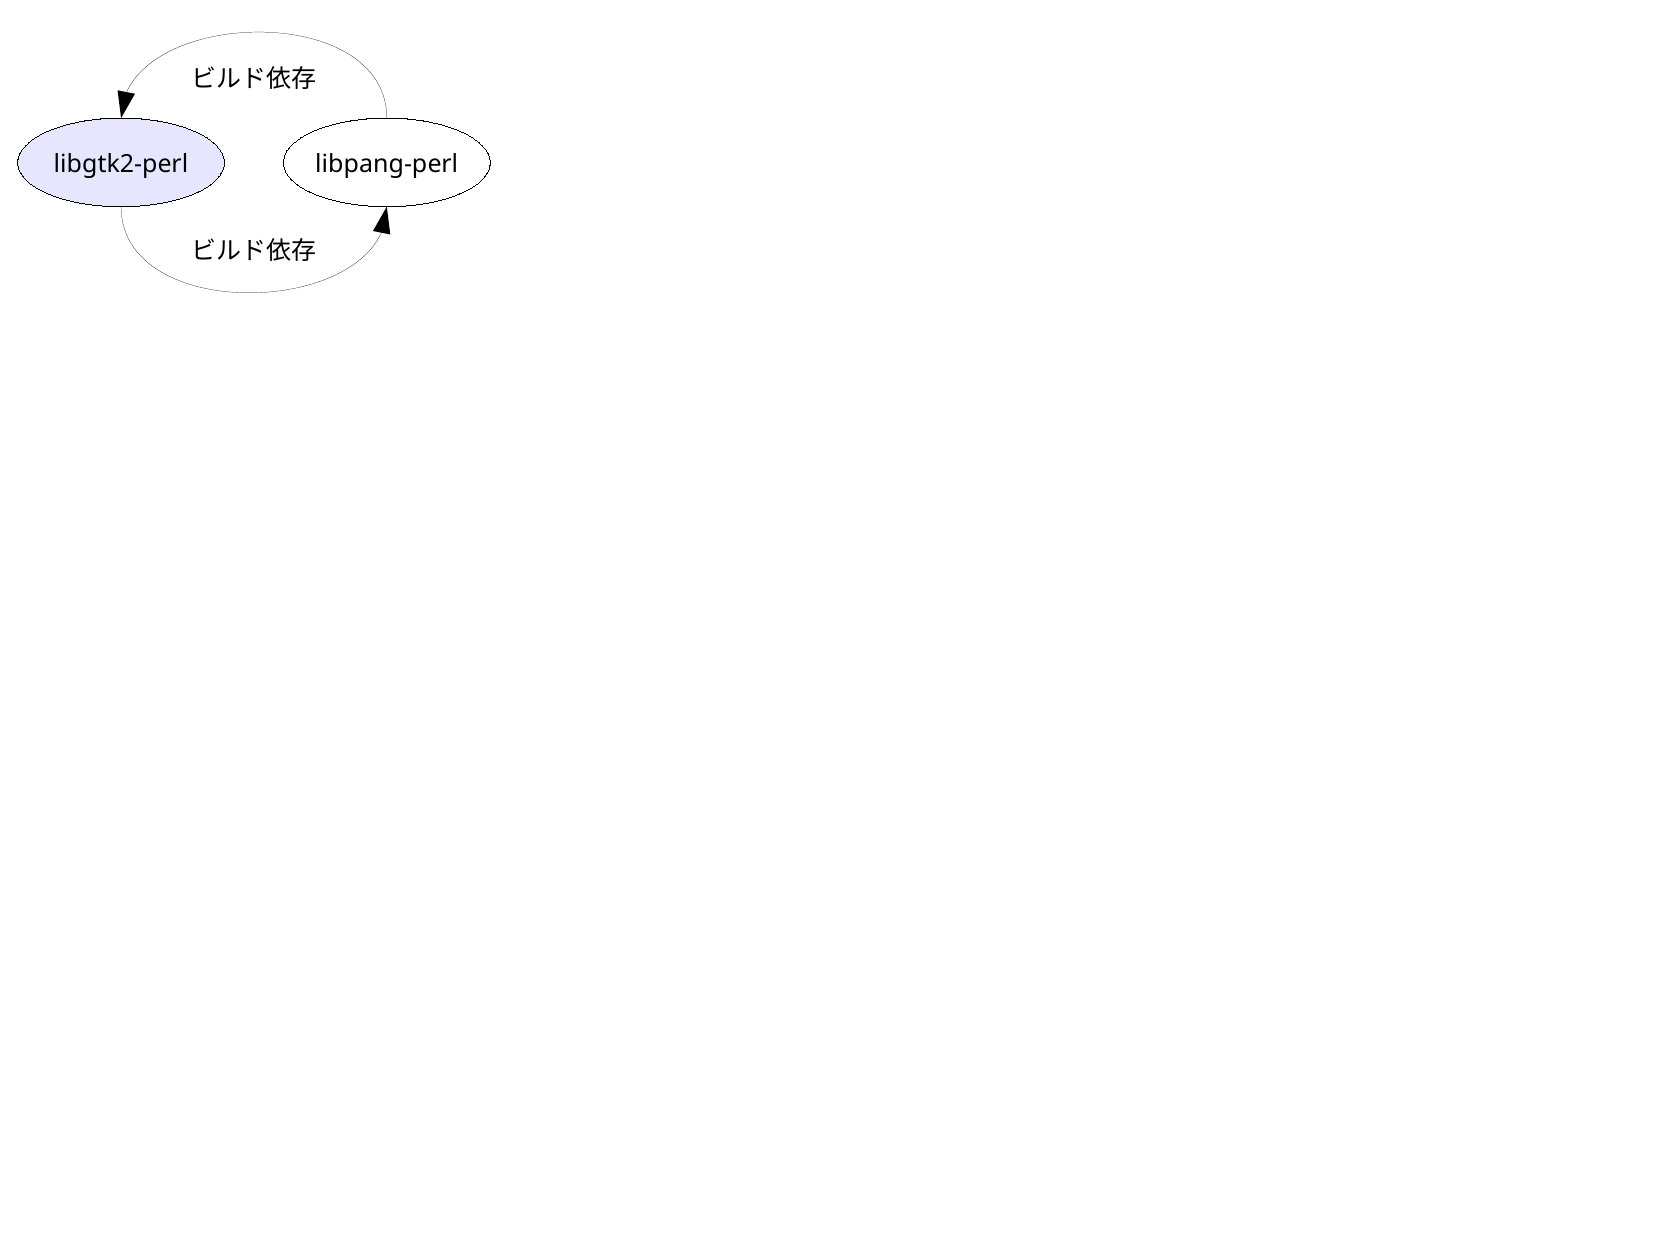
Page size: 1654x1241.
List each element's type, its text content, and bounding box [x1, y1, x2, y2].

text_box libpang-perl [283, 118, 491, 207]
text_box libgtk2-perl [17, 118, 225, 207]
